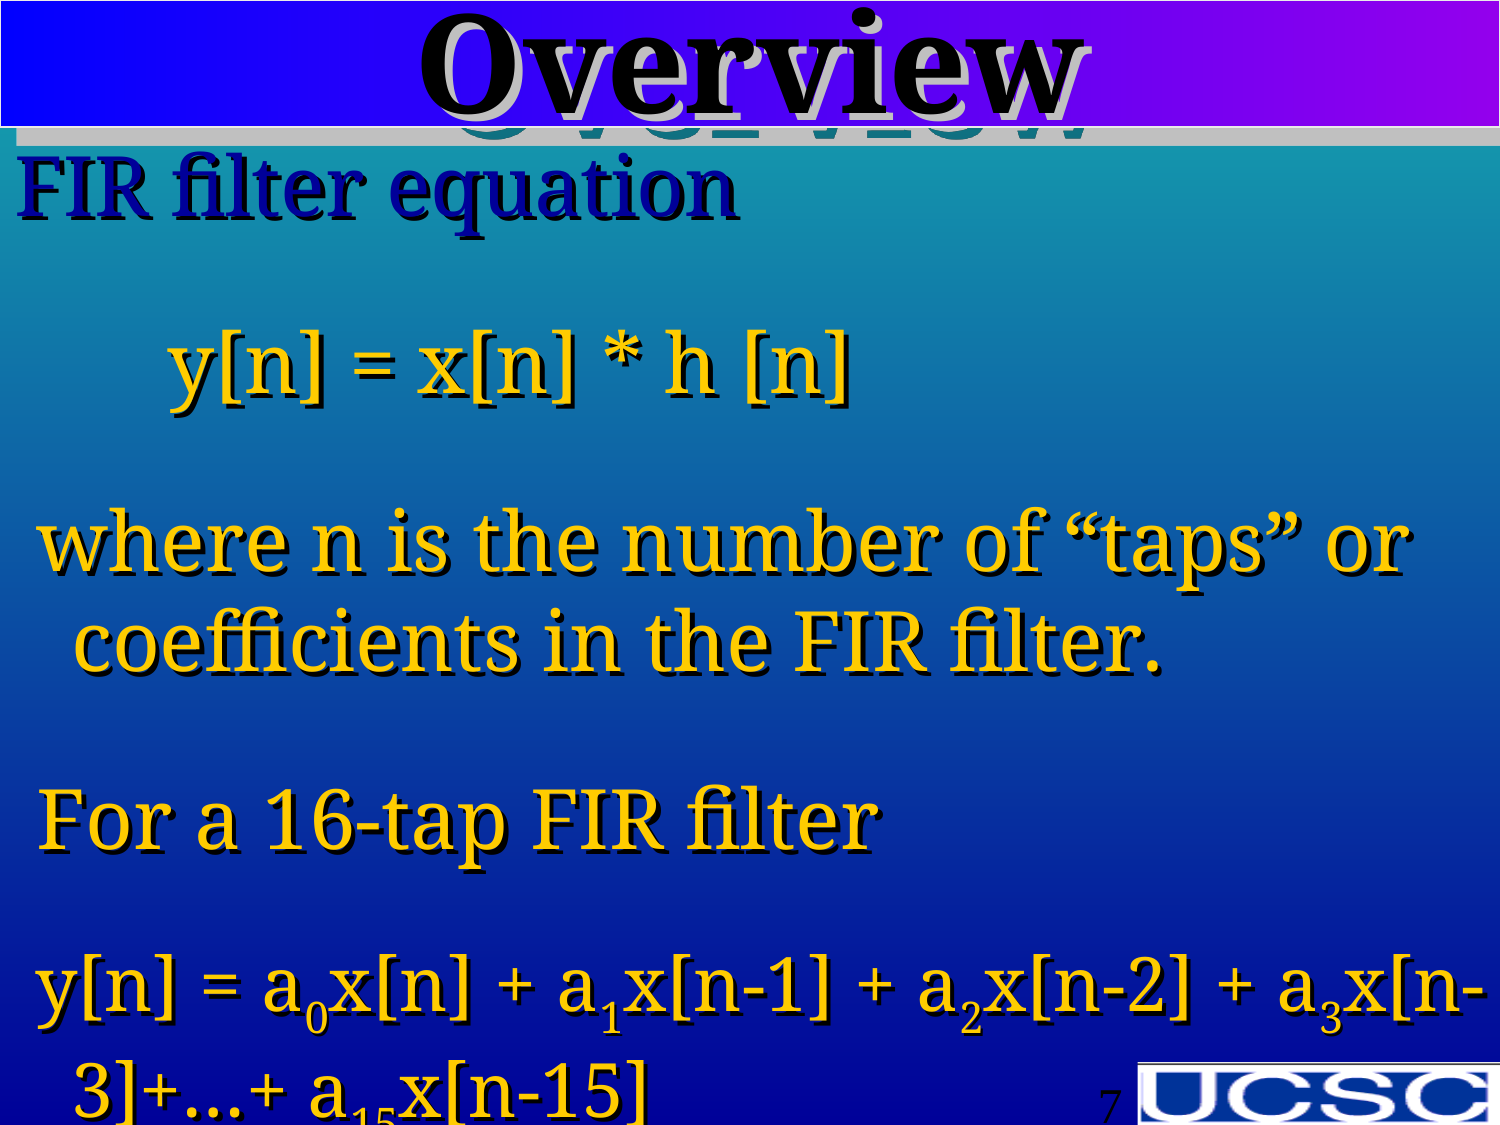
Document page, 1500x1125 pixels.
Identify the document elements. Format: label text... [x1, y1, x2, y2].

list FIR filter equation y[n] = x[n] * h [n] where n is the number of “taps” or coefficients in the FIR filter. For a 16-tap FIR filter y[n] = a0x[n] + a1x[n-1] + a2x[n-2] + a3x[n-3]+…+ a15x[n-15] [0, 125, 1500, 1125]
title Overview [0, 0, 1500, 125]
